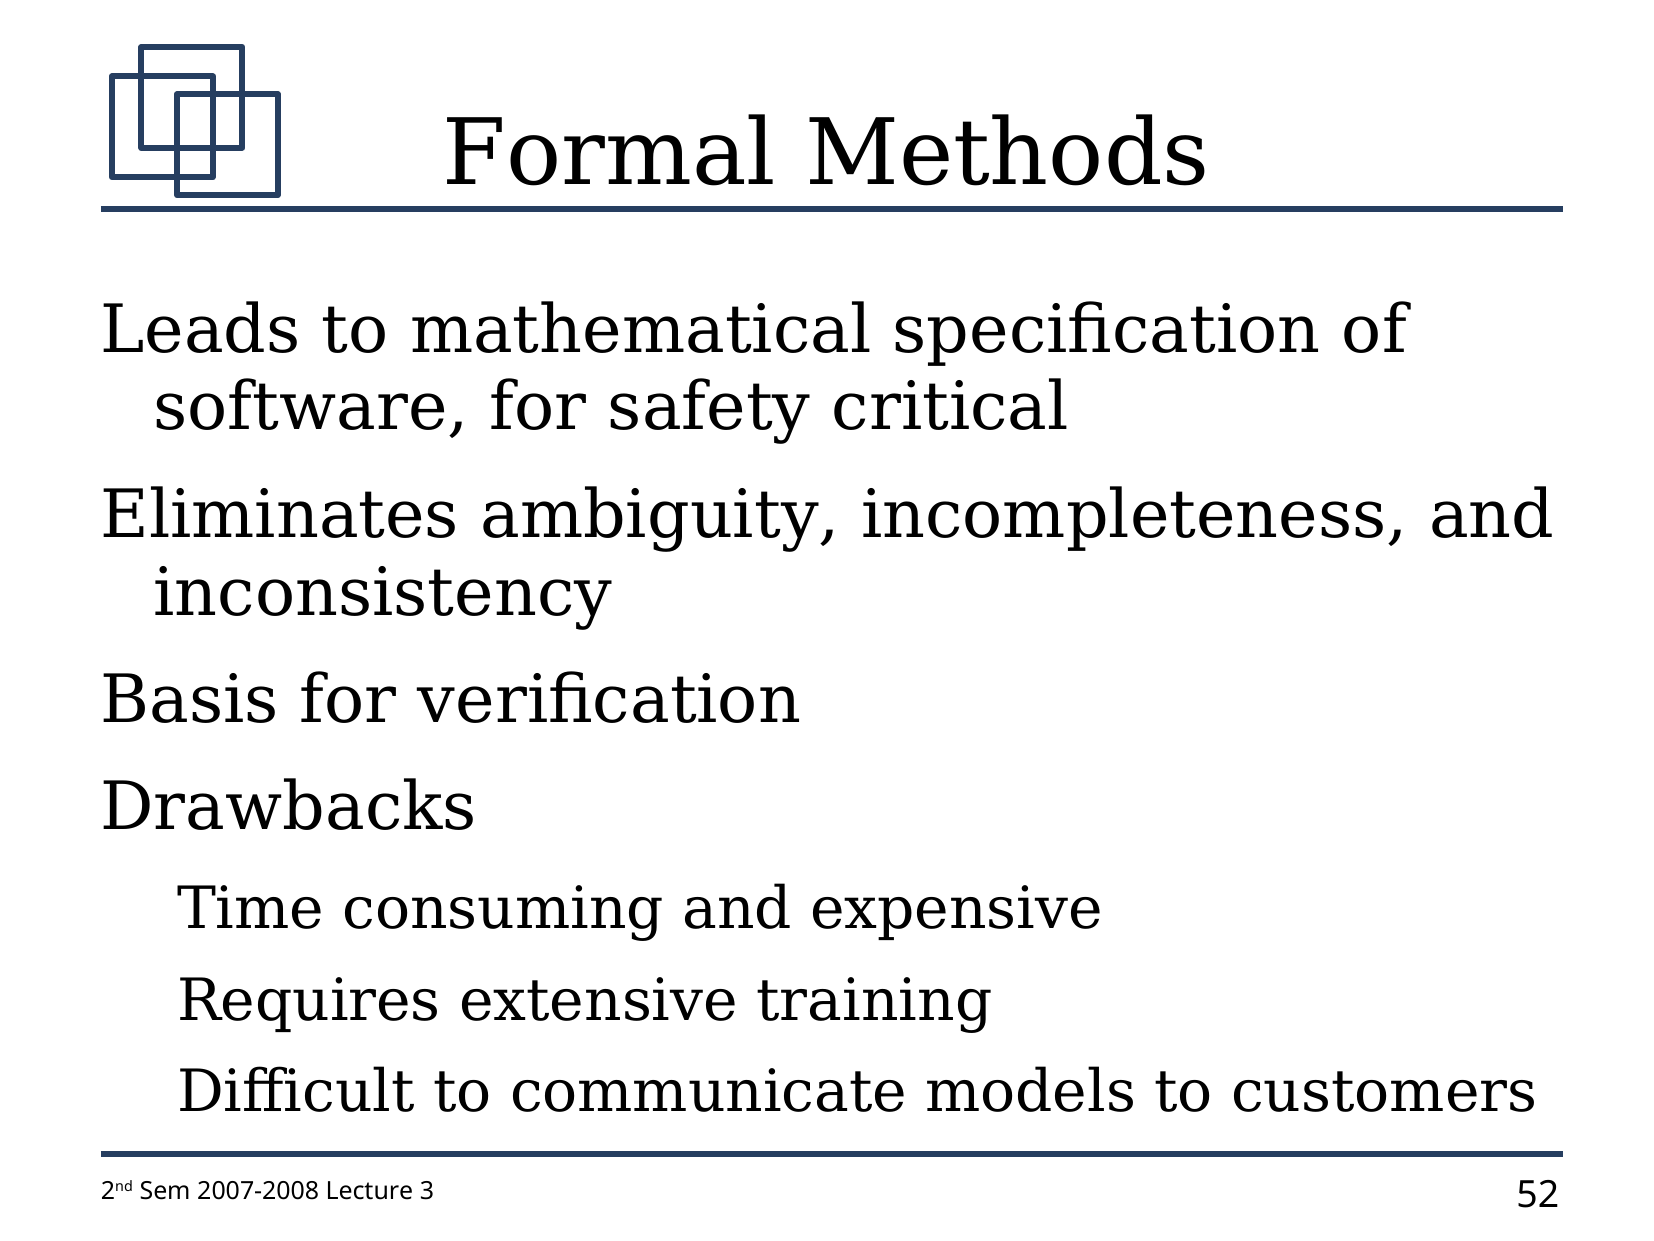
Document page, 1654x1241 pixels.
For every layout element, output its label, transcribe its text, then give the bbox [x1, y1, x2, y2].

list Leads to mathematical specification of software, for safety critical Eliminates ambiguity, incompleteness, and inconsistency Basis for verification Drawbacks Time consuming and expensive Requires extensive training Difficult to communicate models to customers [82, 290, 1571, 1126]
title Formal Methods [82, 49, 1571, 257]
